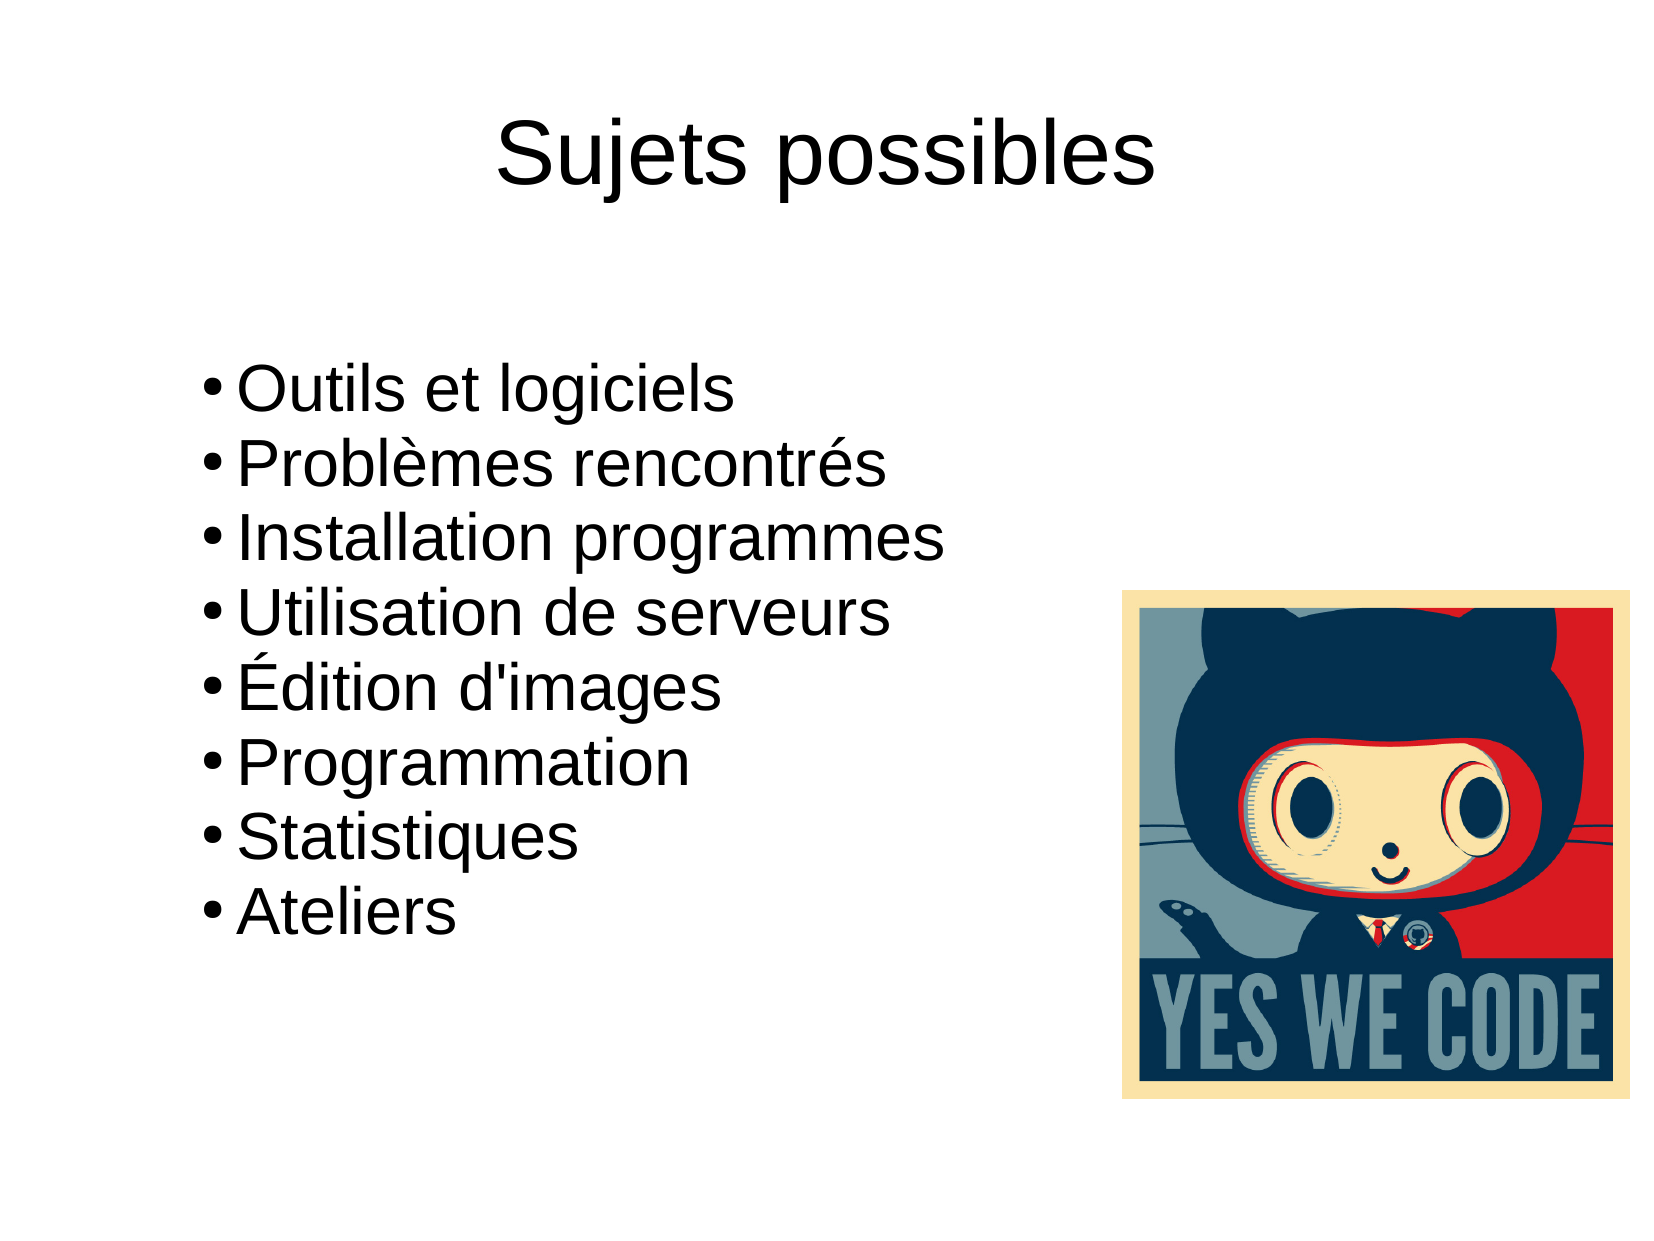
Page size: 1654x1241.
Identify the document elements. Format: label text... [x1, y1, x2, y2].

picture [1122, 590, 1630, 1099]
subtitle Outils et logiciels Problèmes rencontrés Installation programmes Utilisation de serveurs Édition d'images Programmation Statistiques Ateliers [200, 290, 1465, 1010]
title Sujets possibles [82, 49, 1571, 257]
